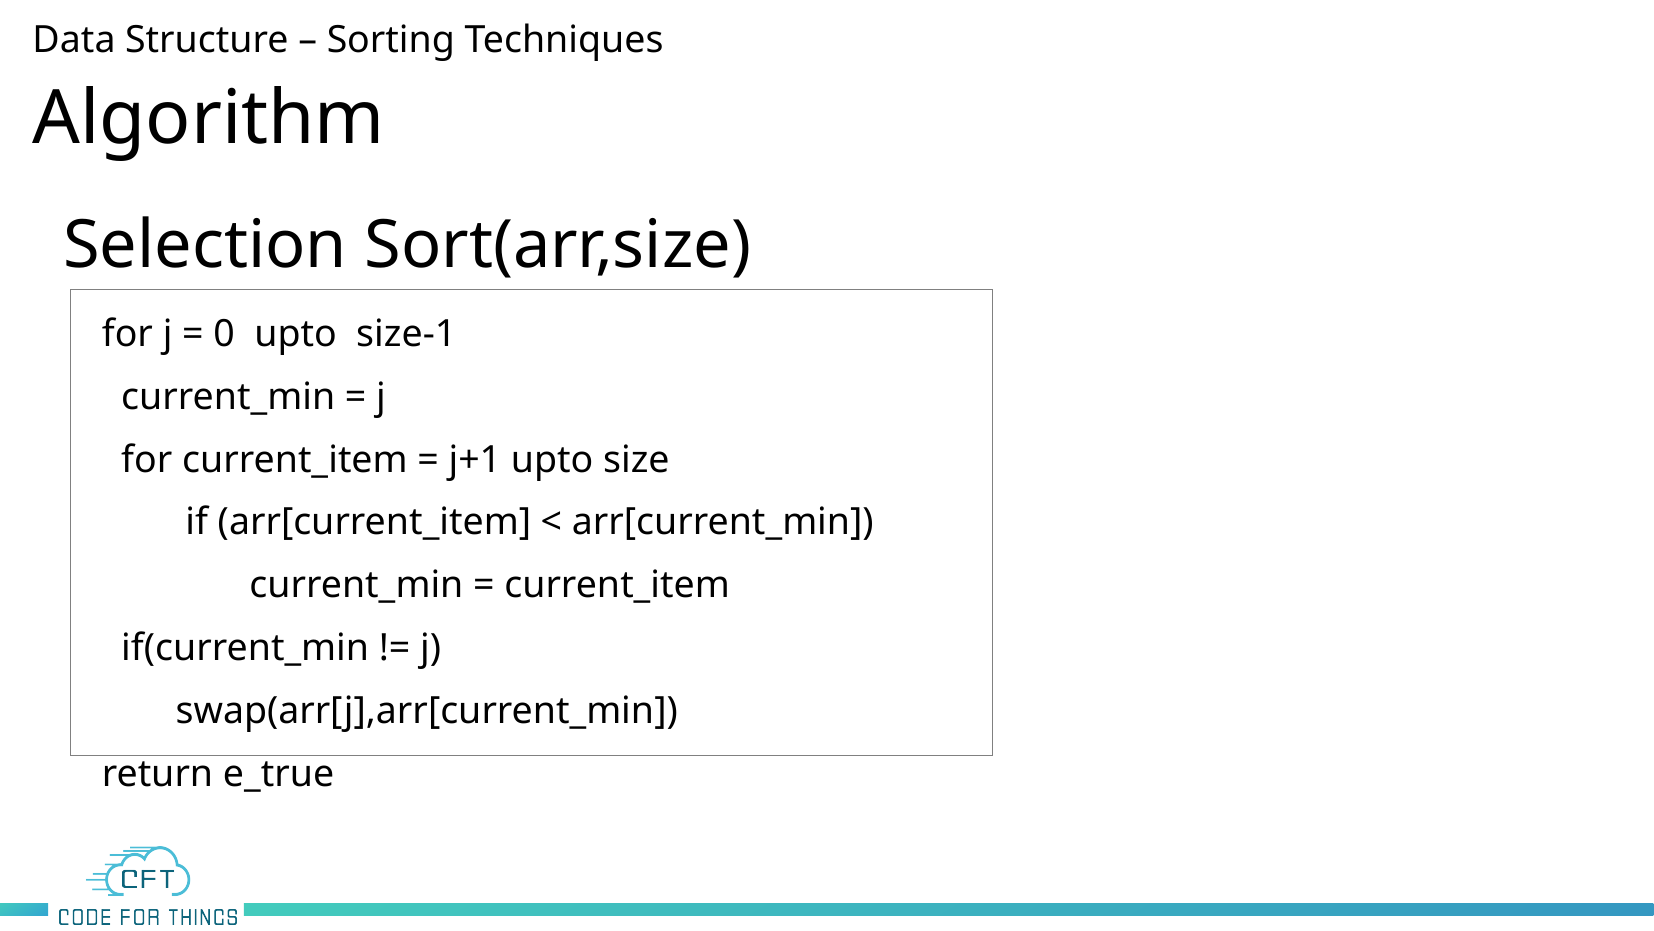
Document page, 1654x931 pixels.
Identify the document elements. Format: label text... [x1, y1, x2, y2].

text_box Selection Sort(arr,size) [48, 188, 851, 292]
title Data Structure – Sorting Techniques Algorithm [32, 12, 1184, 166]
picture [59, 846, 237, 925]
text_box [70, 289, 993, 756]
text_box for j = 0 upto size-1 current_min = j for current_item = j+1 upto size if (arr[current_item] < arr[current_min]) current_min = current_item if(current_min != j) swap(arr[j],arr[current_min]) return e_true [87, 298, 993, 799]
